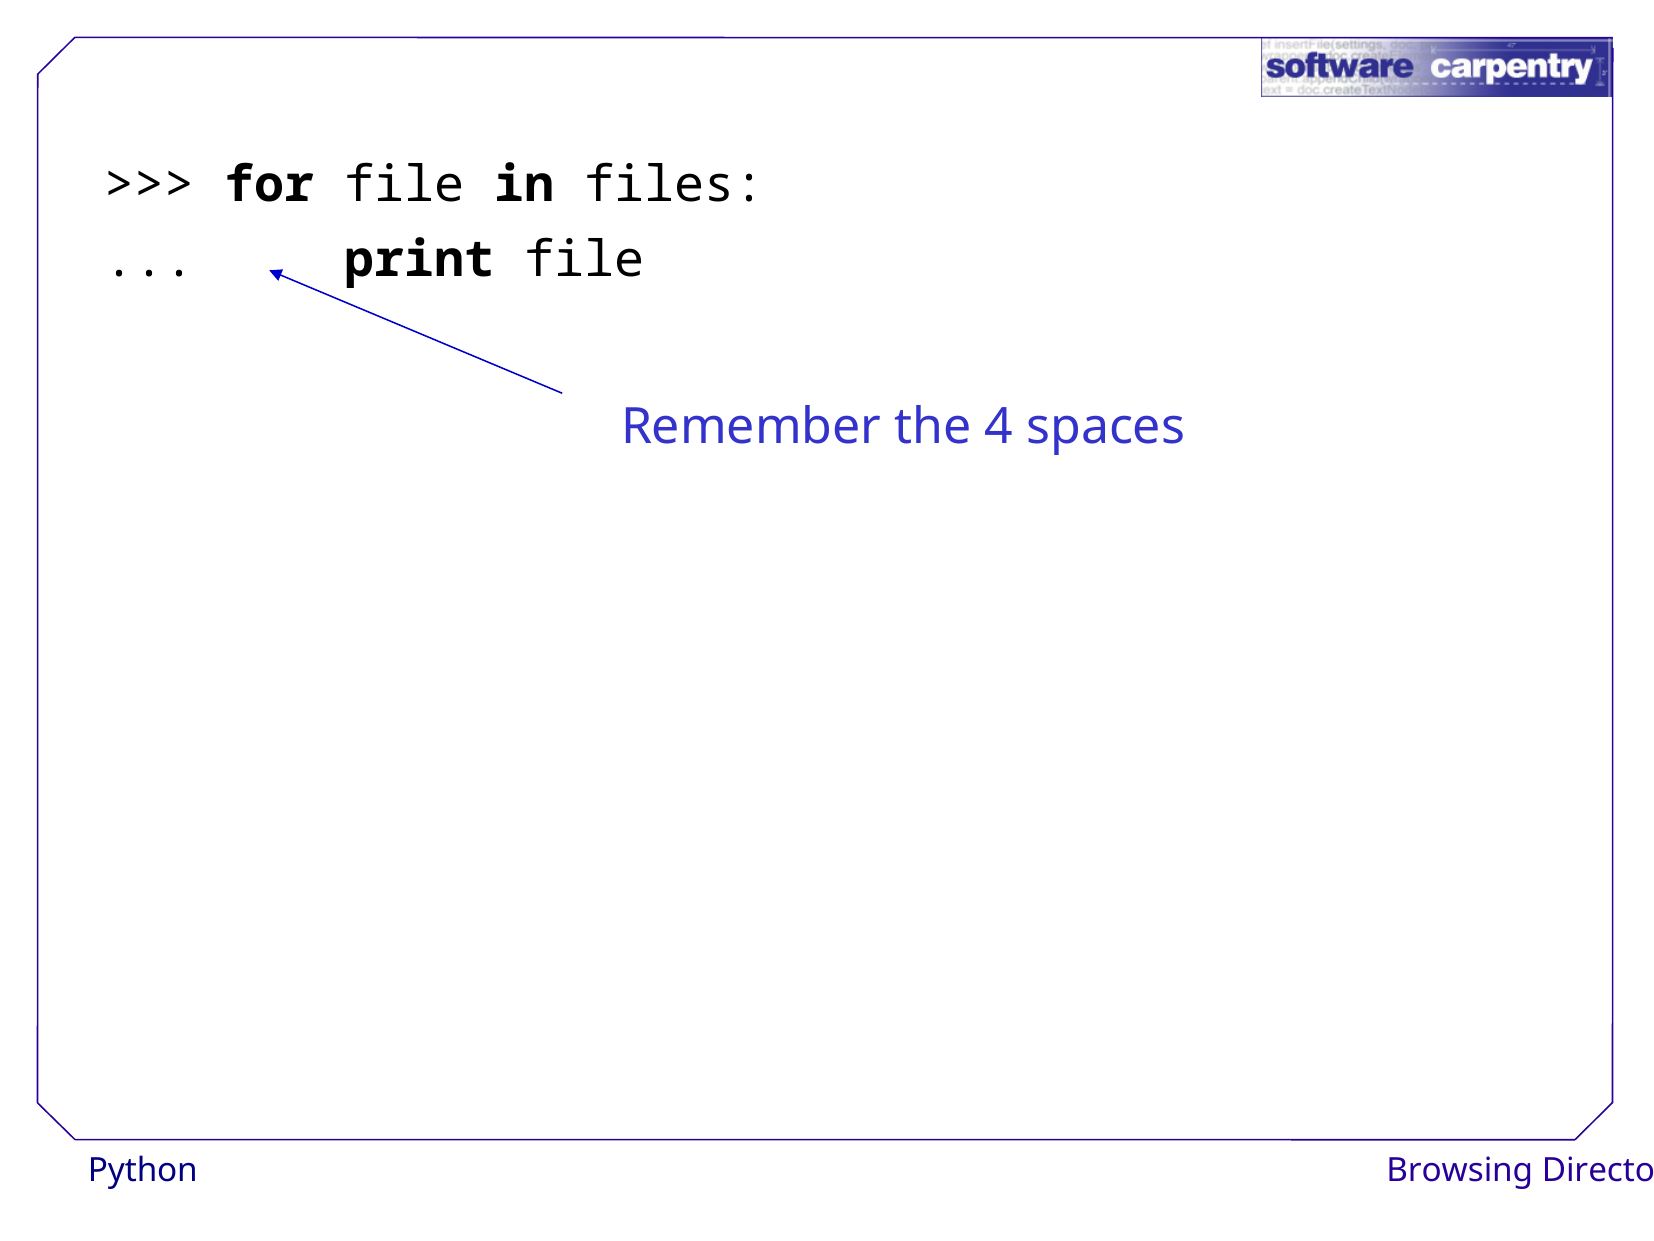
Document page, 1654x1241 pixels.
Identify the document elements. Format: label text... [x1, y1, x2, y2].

picture [1261, 39, 1613, 97]
text_box >>> for file in files: ... print file [89, 128, 1512, 1037]
text_box Remember the 4 spaces [606, 371, 1070, 466]
